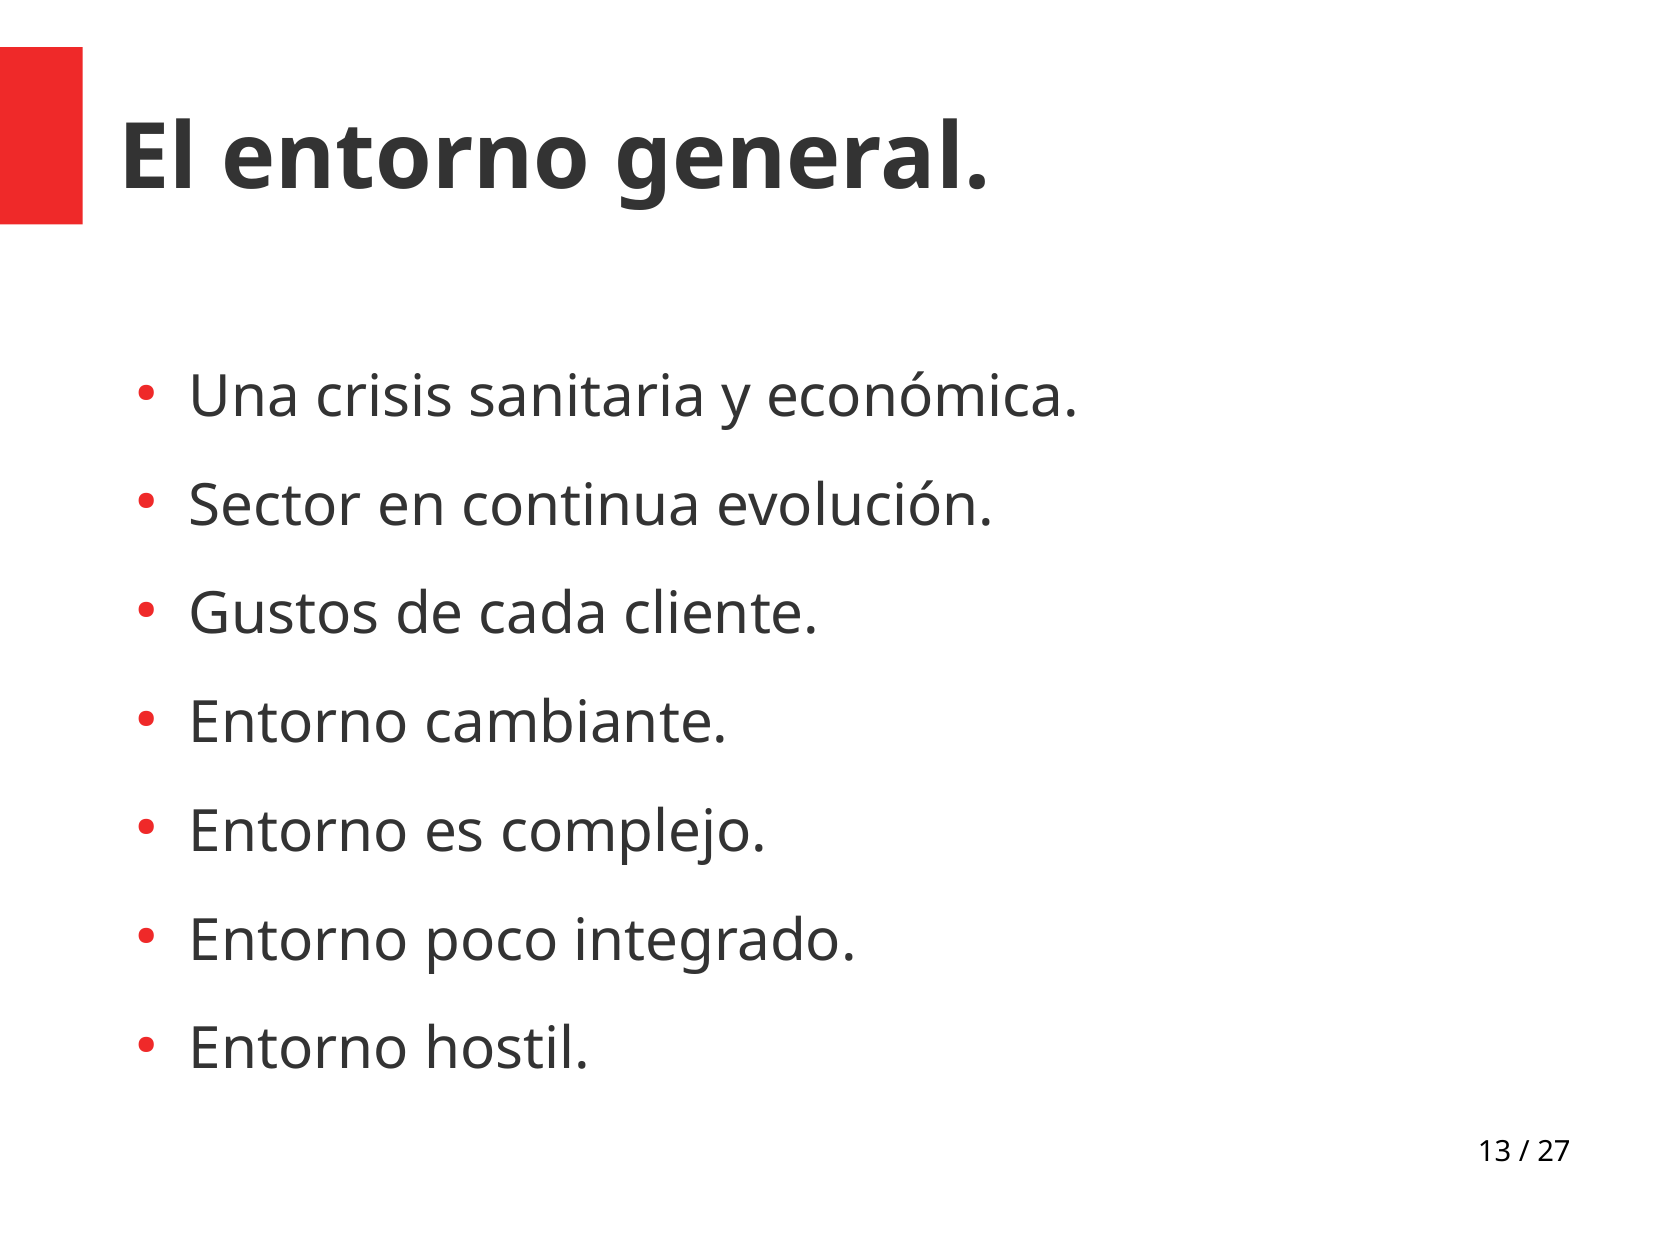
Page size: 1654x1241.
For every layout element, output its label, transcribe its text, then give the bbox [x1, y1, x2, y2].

title El entorno general. [118, 49, 1571, 257]
list Una crisis sanitaria y económica. Sector en continua evolución. Gustos de cada cliente. Entorno cambiante. Entorno es complejo. Entorno poco integrado. Entorno hostil. [118, 354, 1536, 1074]
